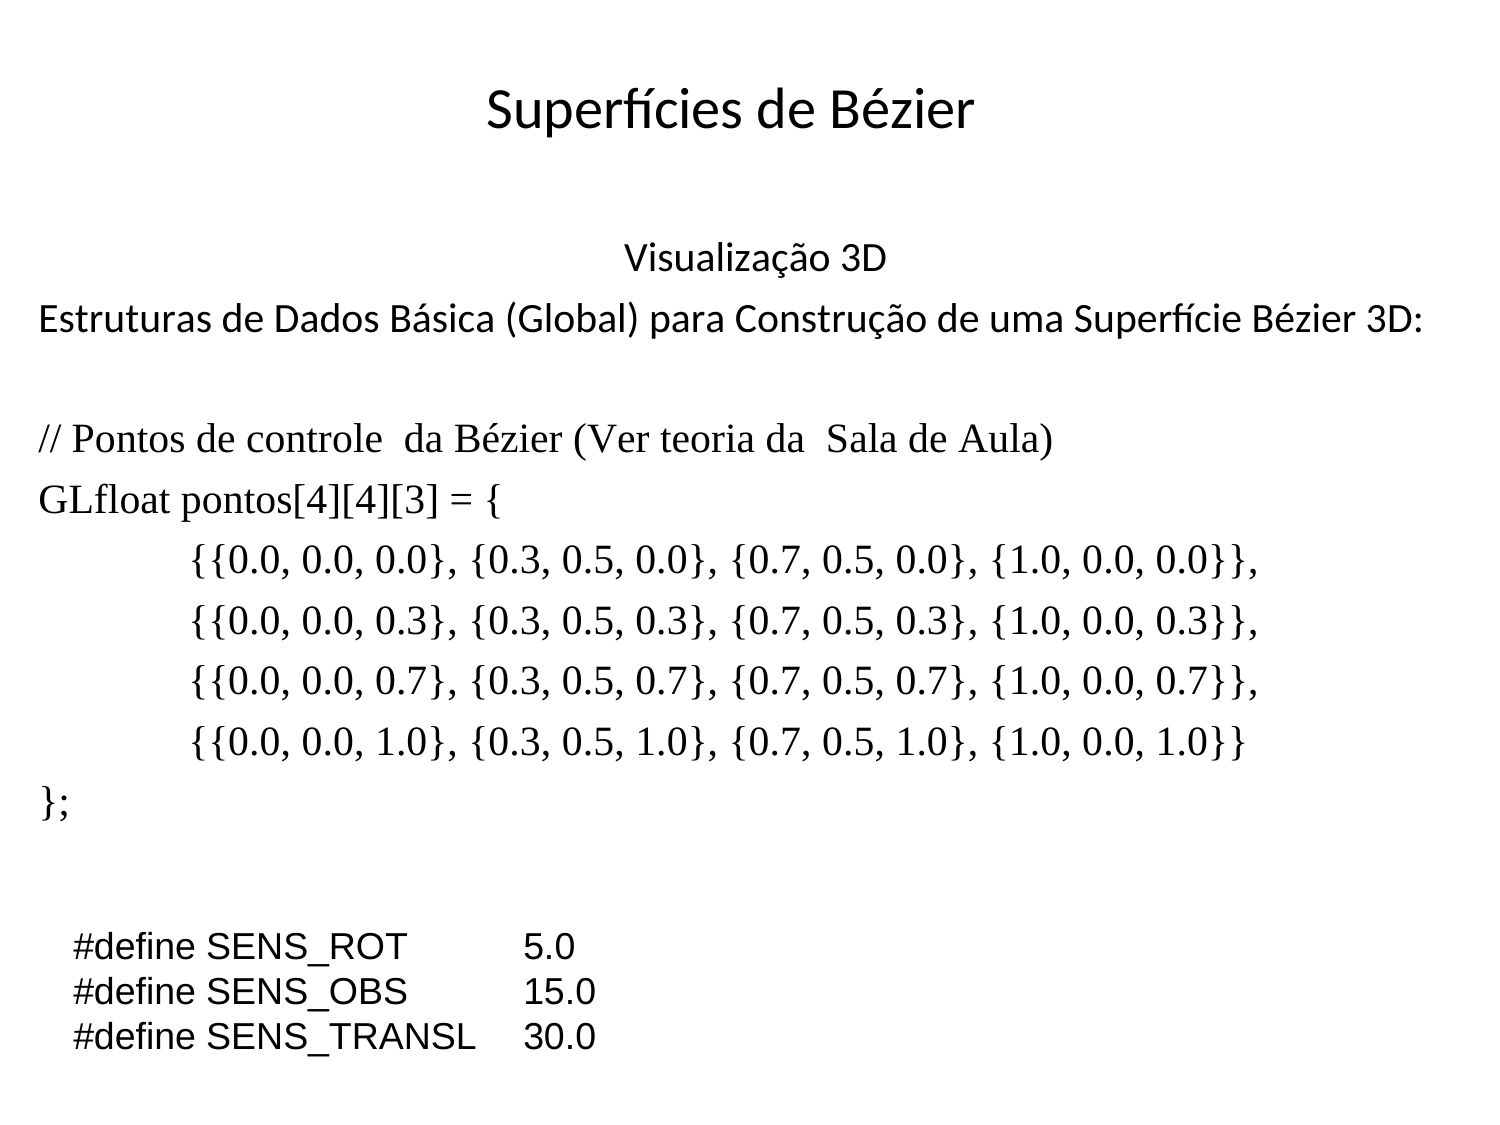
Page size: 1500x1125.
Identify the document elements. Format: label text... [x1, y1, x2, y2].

text_box Visualização 3D Estruturas de Dados Básica (Global) para Construção de uma Superfície Bézier 3D: // Pontos de controle da Bézier (Ver teoria da Sala de Aula) GLfloat pontos[4][4][3] = { {{0.0, 0.0, 0.0}, {0.3, 0.5, 0.0}, {0.7, 0.5, 0.0}, {1.0, 0.0, 0.0}}, {{0.0, 0.0, 0.3}, {0.3, 0.5, 0.3}, {0.7, 0.5, 0.3}, {1.0, 0.0, 0.3}}, {{0.0, 0.0, 0.7}, {0.3, 0.5, 0.7}, {0.7, 0.5, 0.7}, {1.0, 0.0, 0.7}}, {{0.0, 0.0, 1.0}, {0.3, 0.5, 1.0}, {0.7, 0.5, 1.0}, {1.0, 0.0, 1.0}} }; [23, 222, 1489, 997]
text_box #define SENS_ROT 5.0 #define SENS_OBS 15.0 #define SENS_TRANSL 30.0 [58, 913, 809, 1065]
title Superfícies de Bézier [93, 46, 1369, 165]
